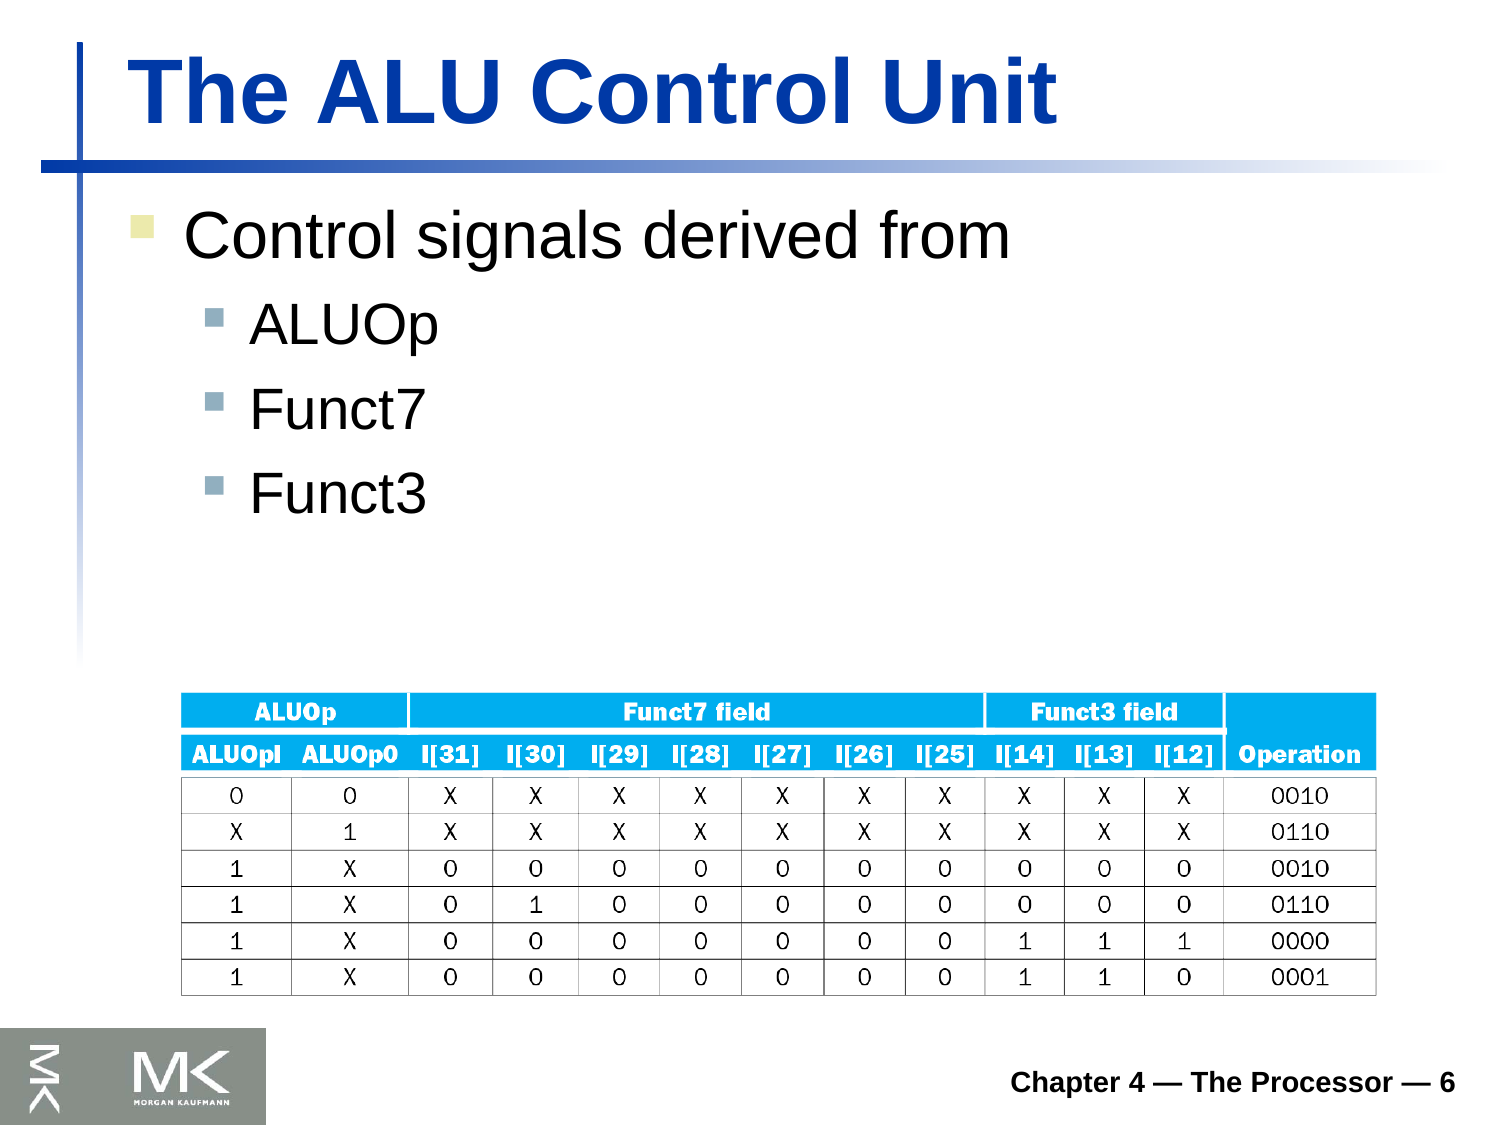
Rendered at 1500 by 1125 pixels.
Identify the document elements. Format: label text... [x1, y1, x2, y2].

picture [639, 708, 650, 720]
picture [1348, 750, 1359, 762]
picture [749, 703, 753, 720]
picture [1259, 750, 1286, 767]
picture [670, 708, 681, 720]
picture [1332, 750, 1344, 762]
picture [625, 703, 637, 720]
picture [654, 708, 666, 720]
list Control signals derived from ALUOp Funct7 Funct3 [112, 184, 1231, 601]
picture [1156, 703, 1160, 720]
picture [1134, 703, 1138, 720]
picture [717, 703, 723, 720]
picture [1240, 746, 1255, 762]
picture [726, 703, 730, 720]
picture [1090, 703, 1098, 720]
picture [274, 703, 284, 720]
picture [1324, 746, 1328, 762]
picture [304, 703, 319, 720]
picture [1141, 708, 1153, 720]
picture [1046, 708, 1058, 720]
picture [695, 703, 706, 720]
picture [1033, 703, 1045, 720]
picture [171, 692, 1386, 996]
picture [1062, 708, 1074, 720]
picture [1289, 750, 1297, 762]
picture [734, 708, 746, 720]
picture [323, 708, 335, 724]
text_box Chapter 4 — The Processor — <number> [277, 1046, 1471, 1106]
picture [1124, 703, 1131, 720]
picture [683, 703, 691, 720]
picture [1077, 708, 1088, 720]
picture [1102, 703, 1114, 720]
picture [288, 703, 300, 720]
title The ALU Control Unit [112, 23, 1468, 149]
picture [256, 703, 270, 720]
picture [756, 703, 769, 720]
picture [1299, 750, 1311, 762]
picture [1163, 703, 1176, 720]
picture [1313, 746, 1321, 762]
picture [0, 1028, 266, 1125]
